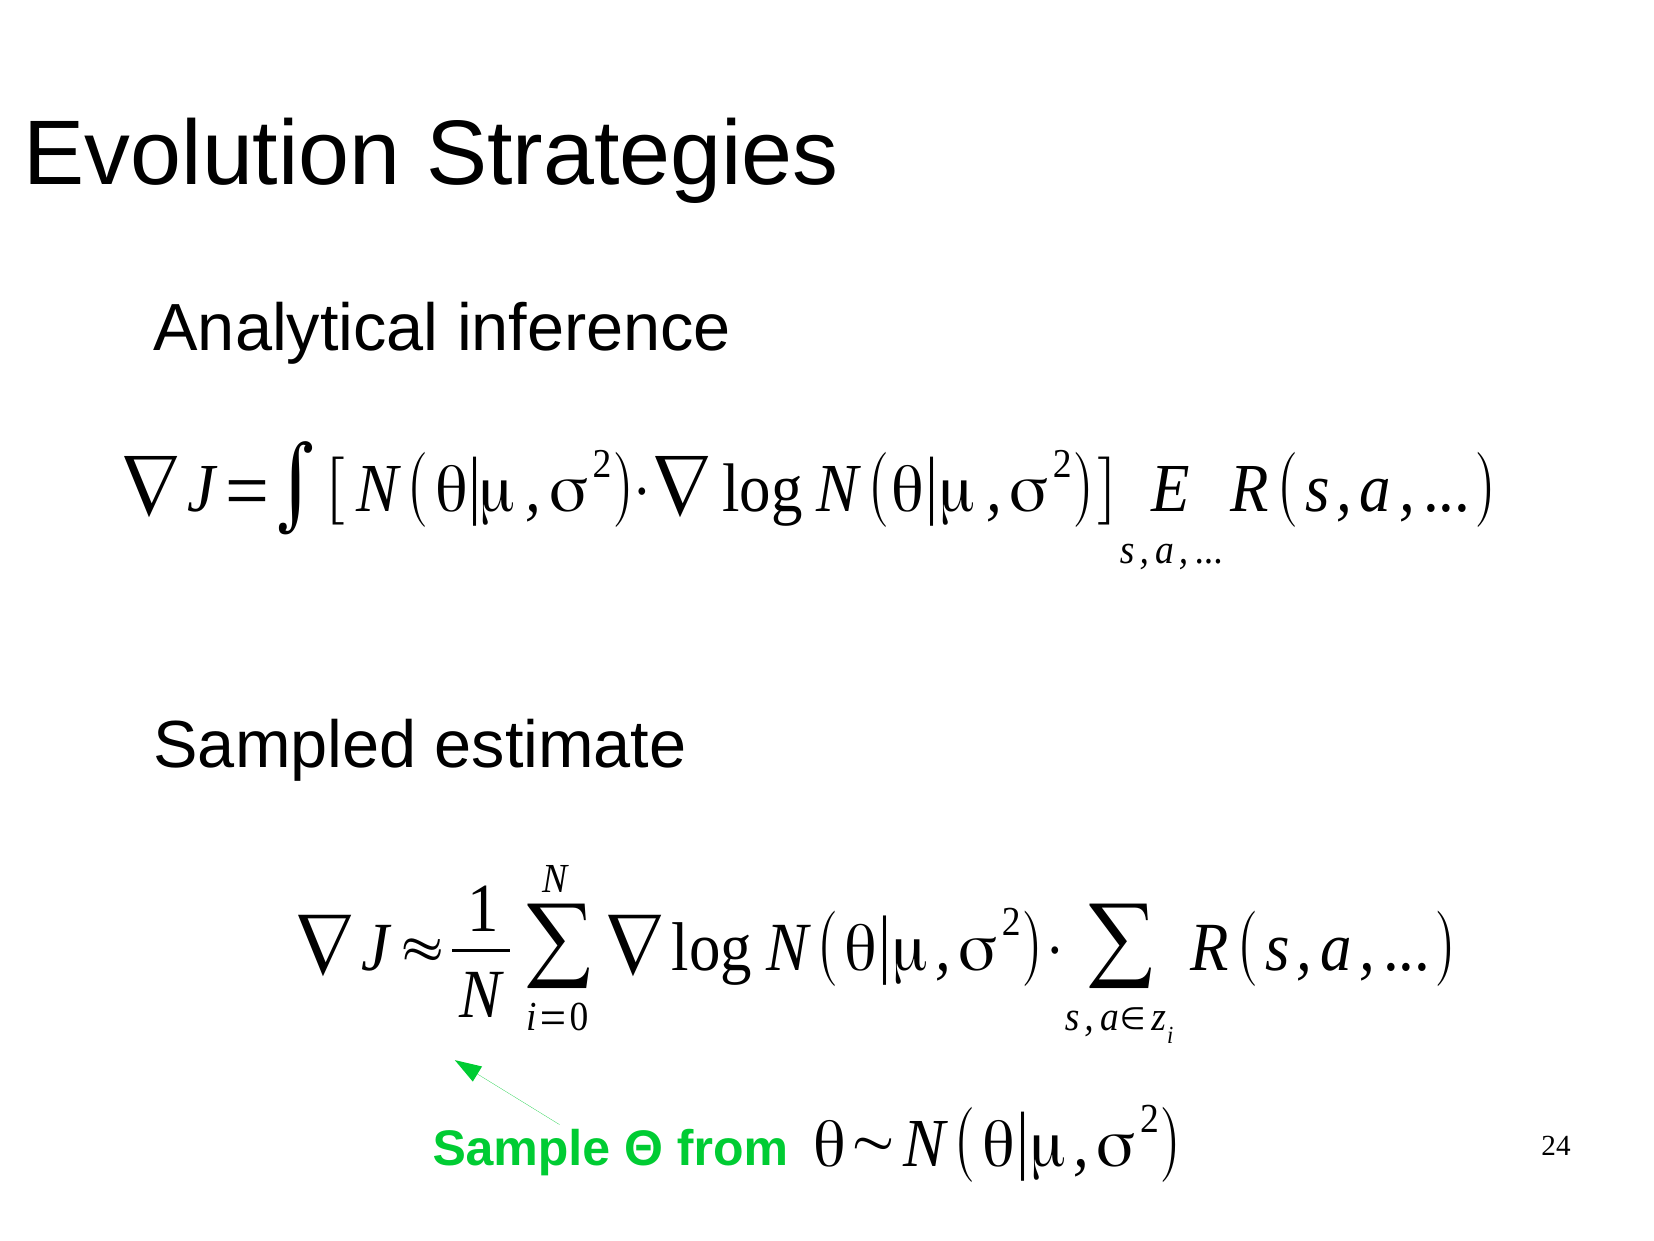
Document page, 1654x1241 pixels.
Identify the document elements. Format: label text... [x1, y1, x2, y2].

chart [104, 434, 1509, 572]
title Evolution Strategies [23, 49, 1512, 257]
chart [278, 853, 1469, 1049]
chart [797, 1093, 1198, 1186]
text_box Sample Θ from [311, 1112, 797, 1184]
list Analytical inference Sampled estimate [82, 290, 1571, 1010]
